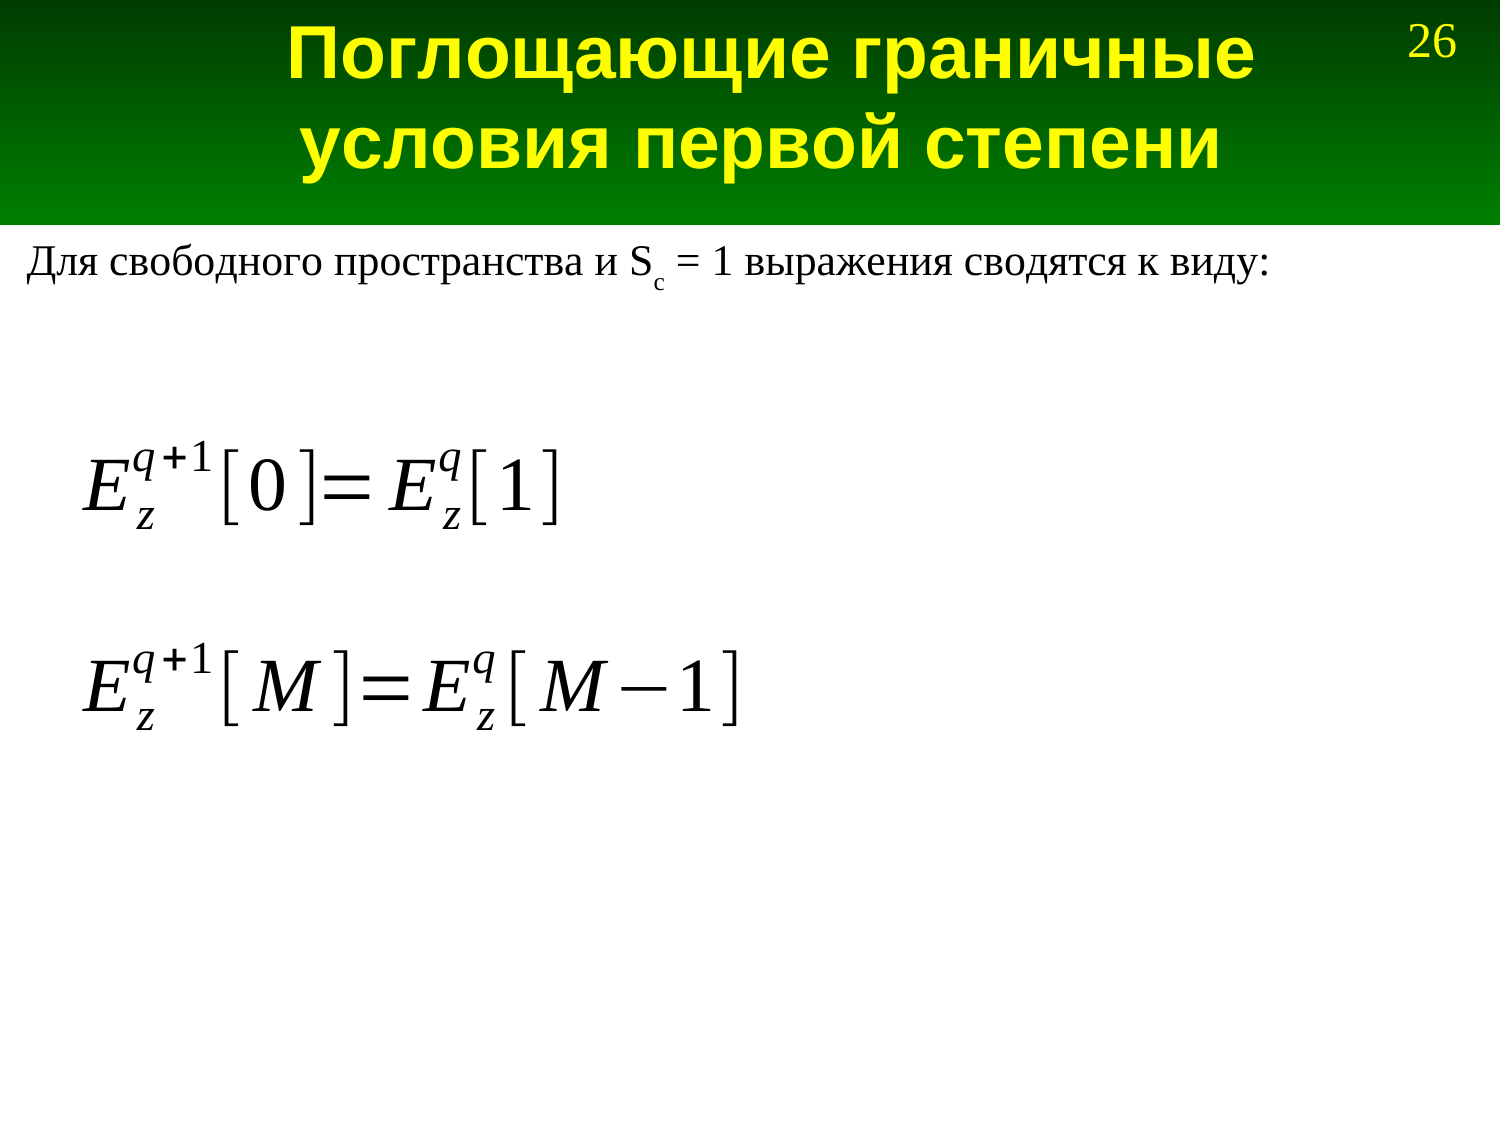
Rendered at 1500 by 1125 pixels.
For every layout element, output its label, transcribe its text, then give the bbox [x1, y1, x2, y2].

title Поглощающие граничные условия первой степени [123, 0, 1399, 192]
text_box Для свободного пространства и Sc = 1 выражения сводятся к виду: [11, 224, 1381, 303]
chart [59, 428, 762, 740]
